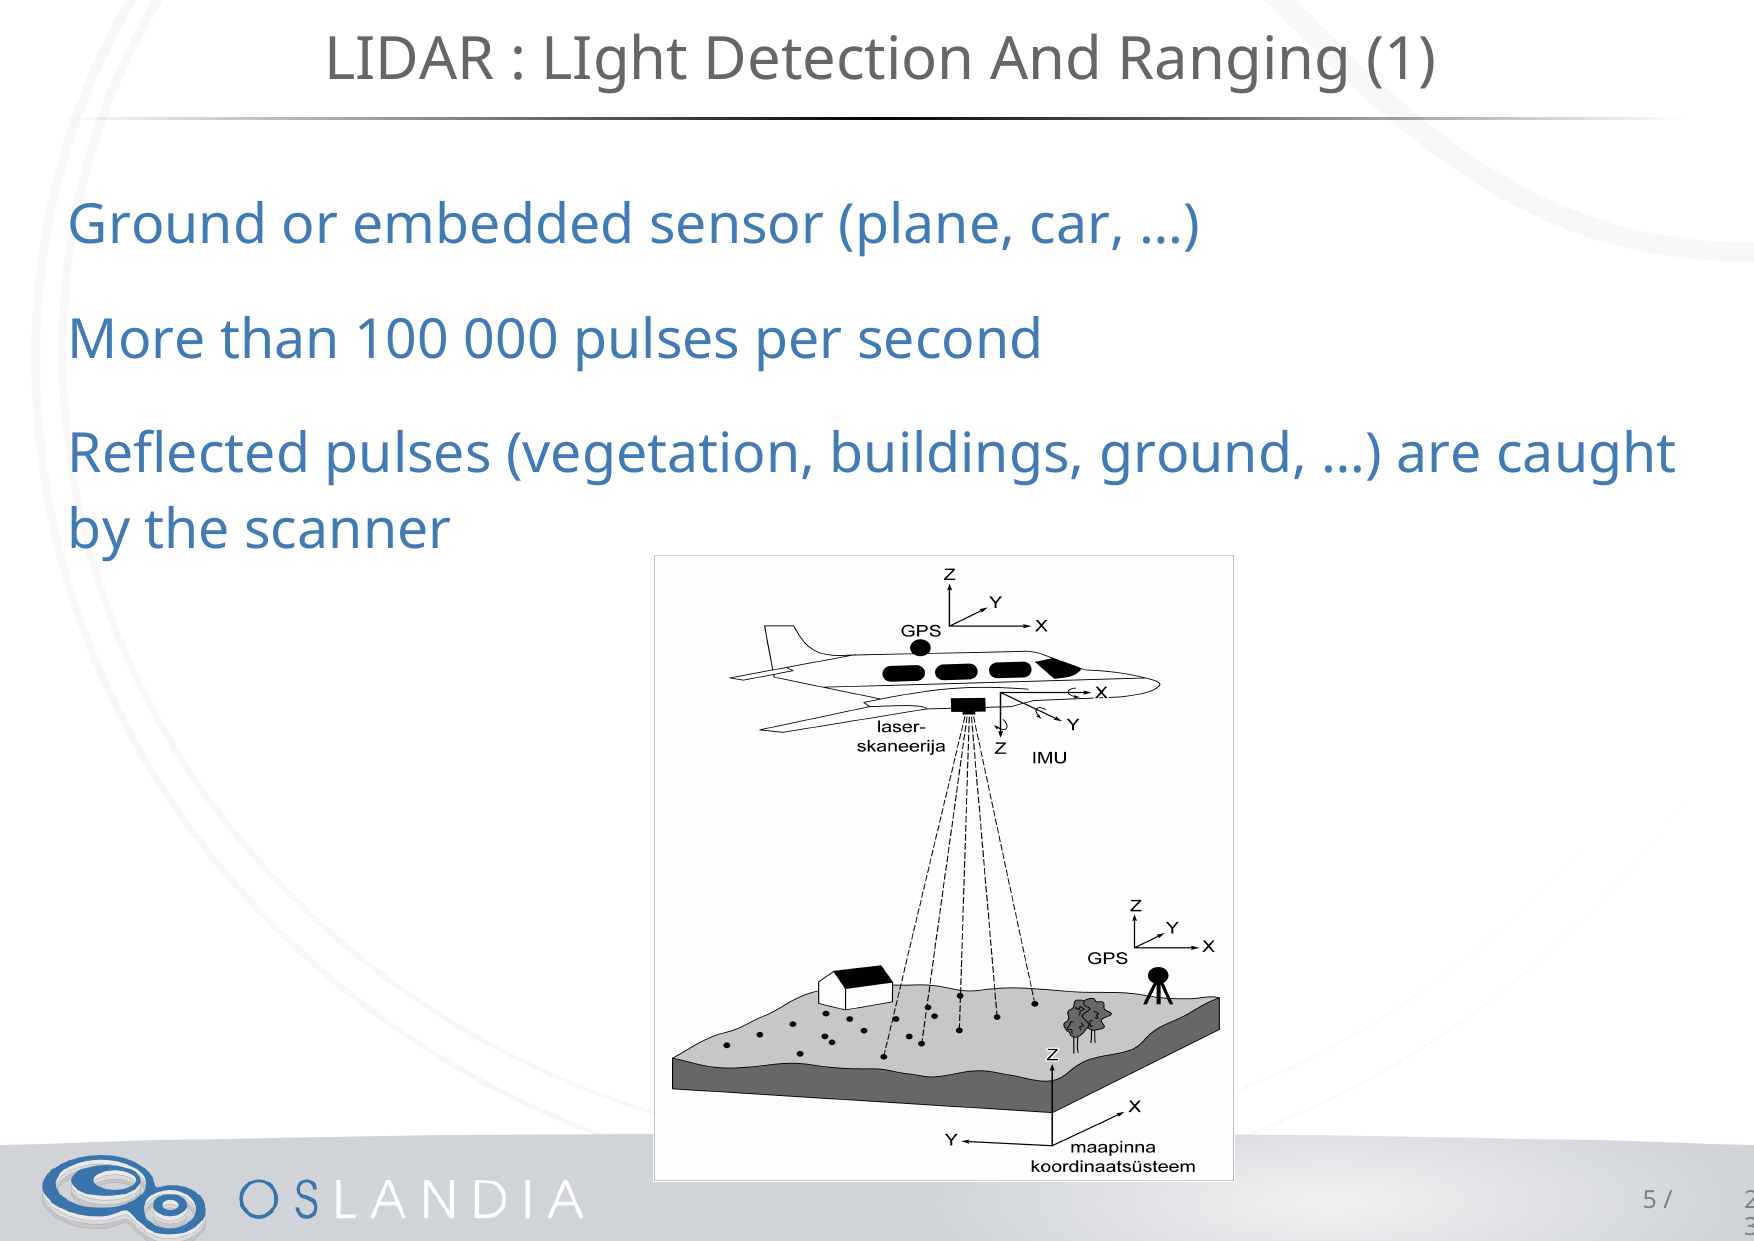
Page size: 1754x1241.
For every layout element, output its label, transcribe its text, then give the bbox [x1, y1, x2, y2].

title LIDAR : LIght Detection And Ranging (1) [13, 14, 1749, 98]
picture [0, 0, 1754, 1241]
list Ground or embedded sensor (plane, car, …) More than 100 000 pulses per second Reflected pulses (vegetation, buildings, ground, …) are caught by the scanner [38, 184, 1710, 579]
